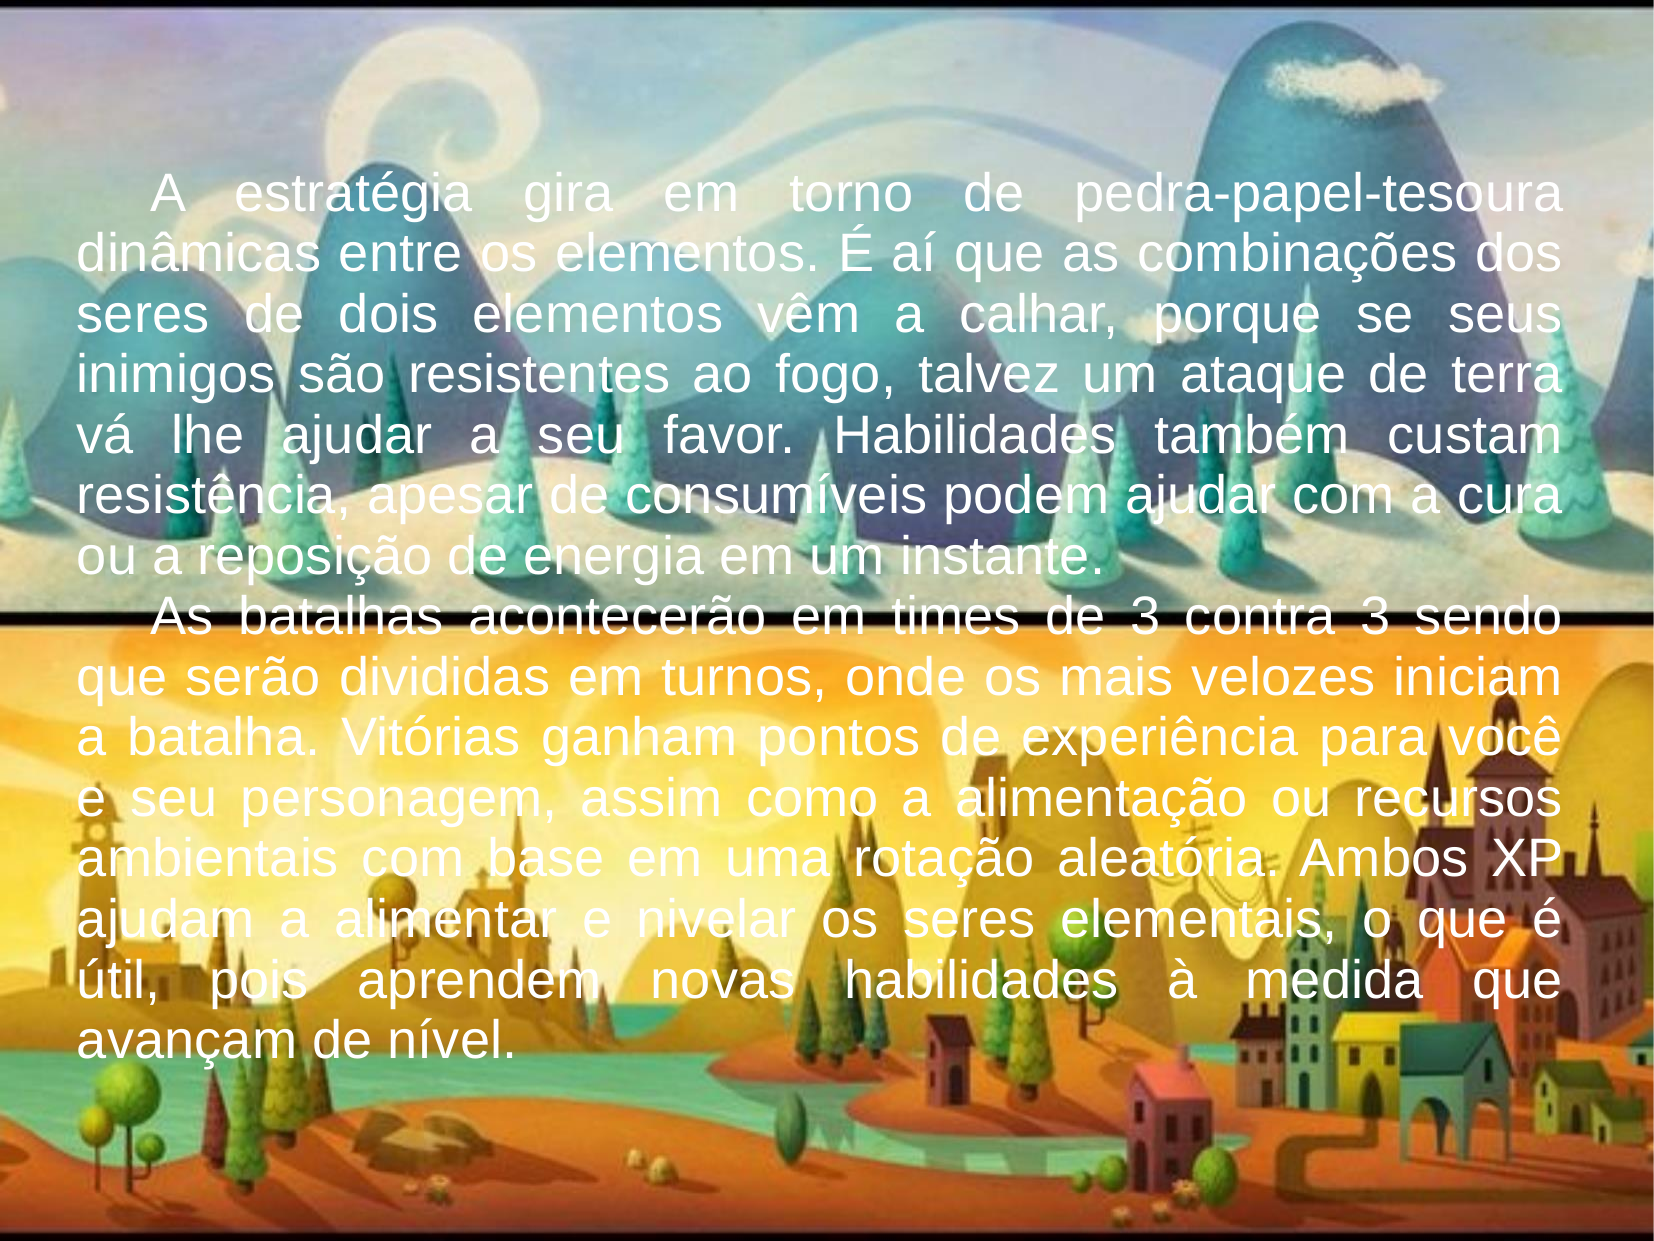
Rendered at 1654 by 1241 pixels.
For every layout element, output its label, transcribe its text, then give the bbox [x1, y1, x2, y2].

picture [0, 0, 1654, 1241]
subtitle A estratégia gira em torno de pedra-papel-tesoura dinâmicas entre os elementos. É aí que as combinações dos seres de dois elementos vêm a calhar, porque se seus inimigos são resistentes ao fogo, talvez um ataque de terra vá lhe ajudar a seu favor. Habilidades também custam resistência, apesar de consumíveis podem ajudar com a cura ou a reposição de energia em um instante. As batalhas acontecerão em times de 3 contra 3 sendo que serão divididas em turnos, onde os mais velozes iniciam a batalha. Vitórias ganham pontos de experiência para você e seu personagem, assim como a alimentação ou recursos ambientais com base em uma rotação aleatória. Ambos XP ajudam a alimentar e nivelar os seres elementais, o que é útil, pois aprendem novas habilidades à medida que avançam de nível. [76, 136, 1565, 1096]
